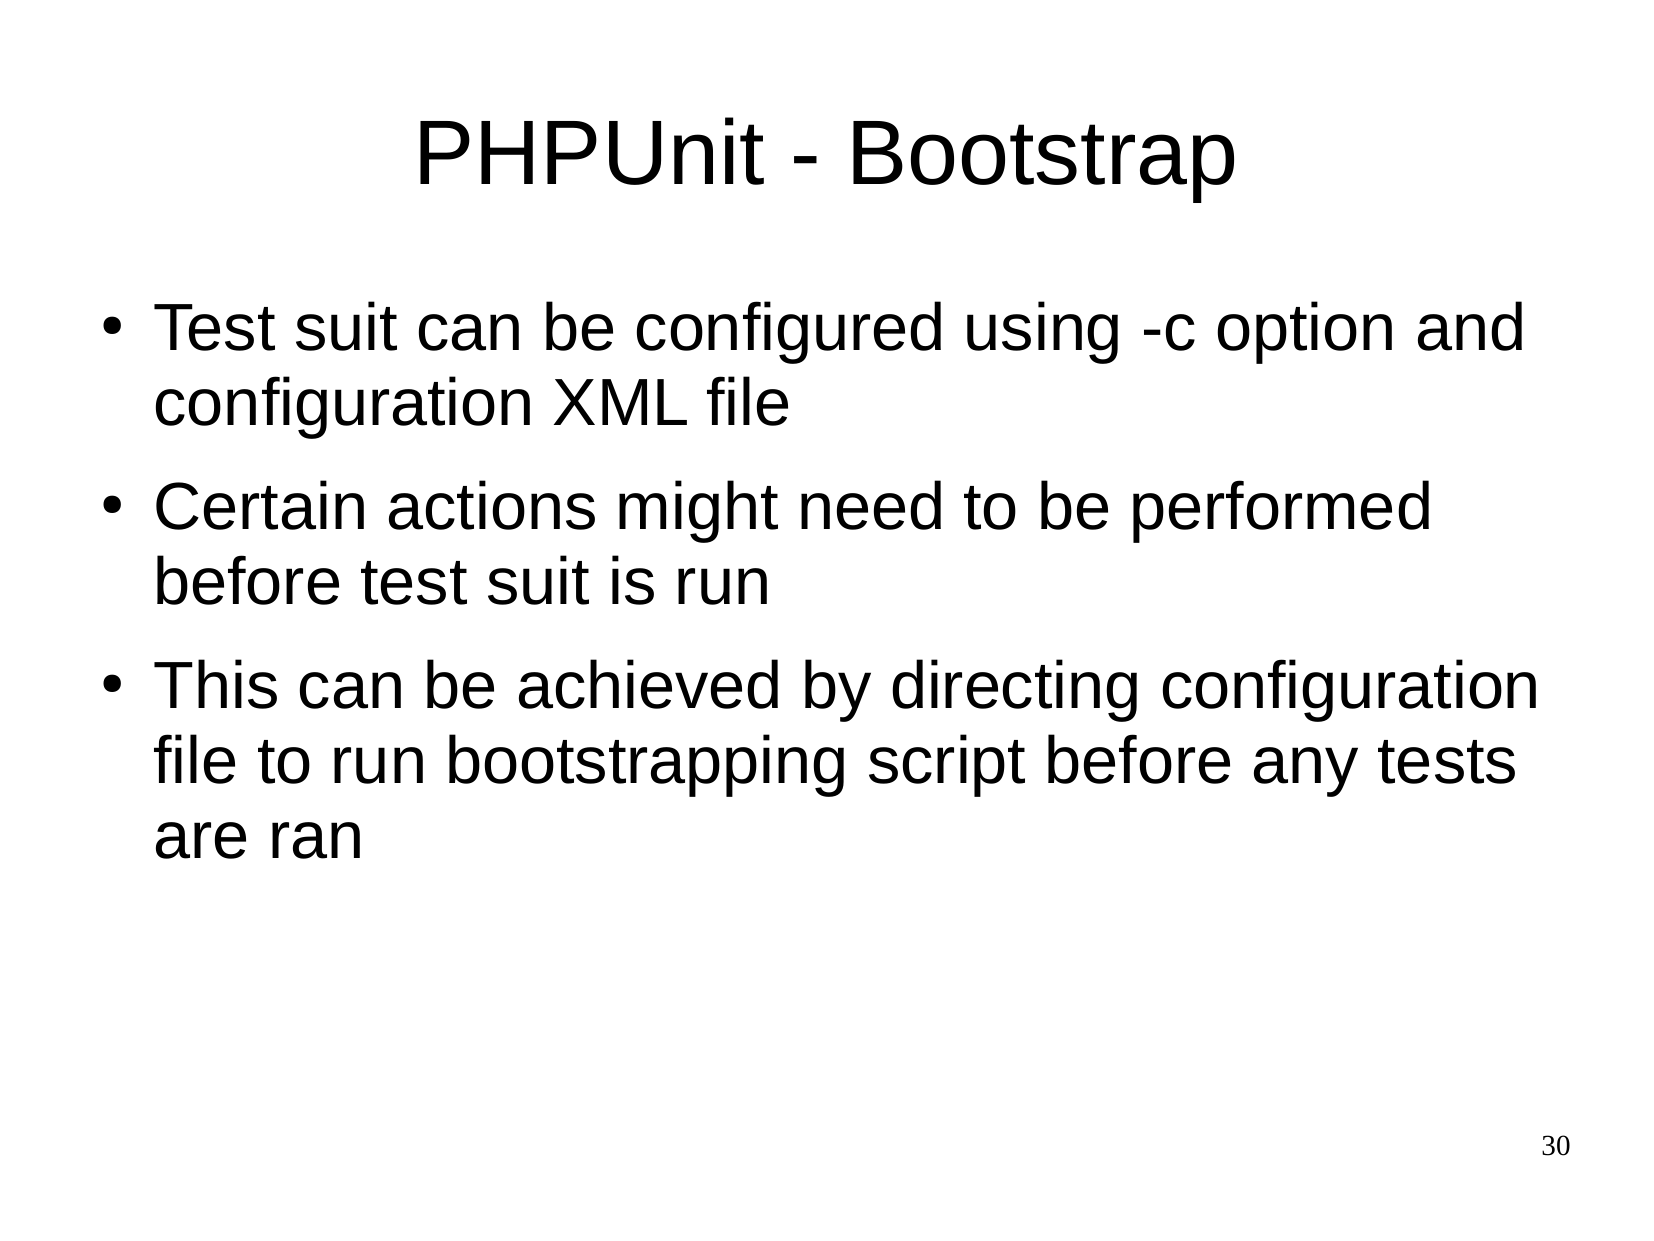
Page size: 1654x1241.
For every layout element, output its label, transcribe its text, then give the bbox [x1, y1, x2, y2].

list Test suit can be configured using -c option and configuration XML file Certain actions might need to be performed before test suit is run This can be achieved by directing configuration file to run bootstrapping script before any tests are ran [82, 290, 1571, 1010]
title PHPUnit - Bootstrap [82, 49, 1571, 257]
